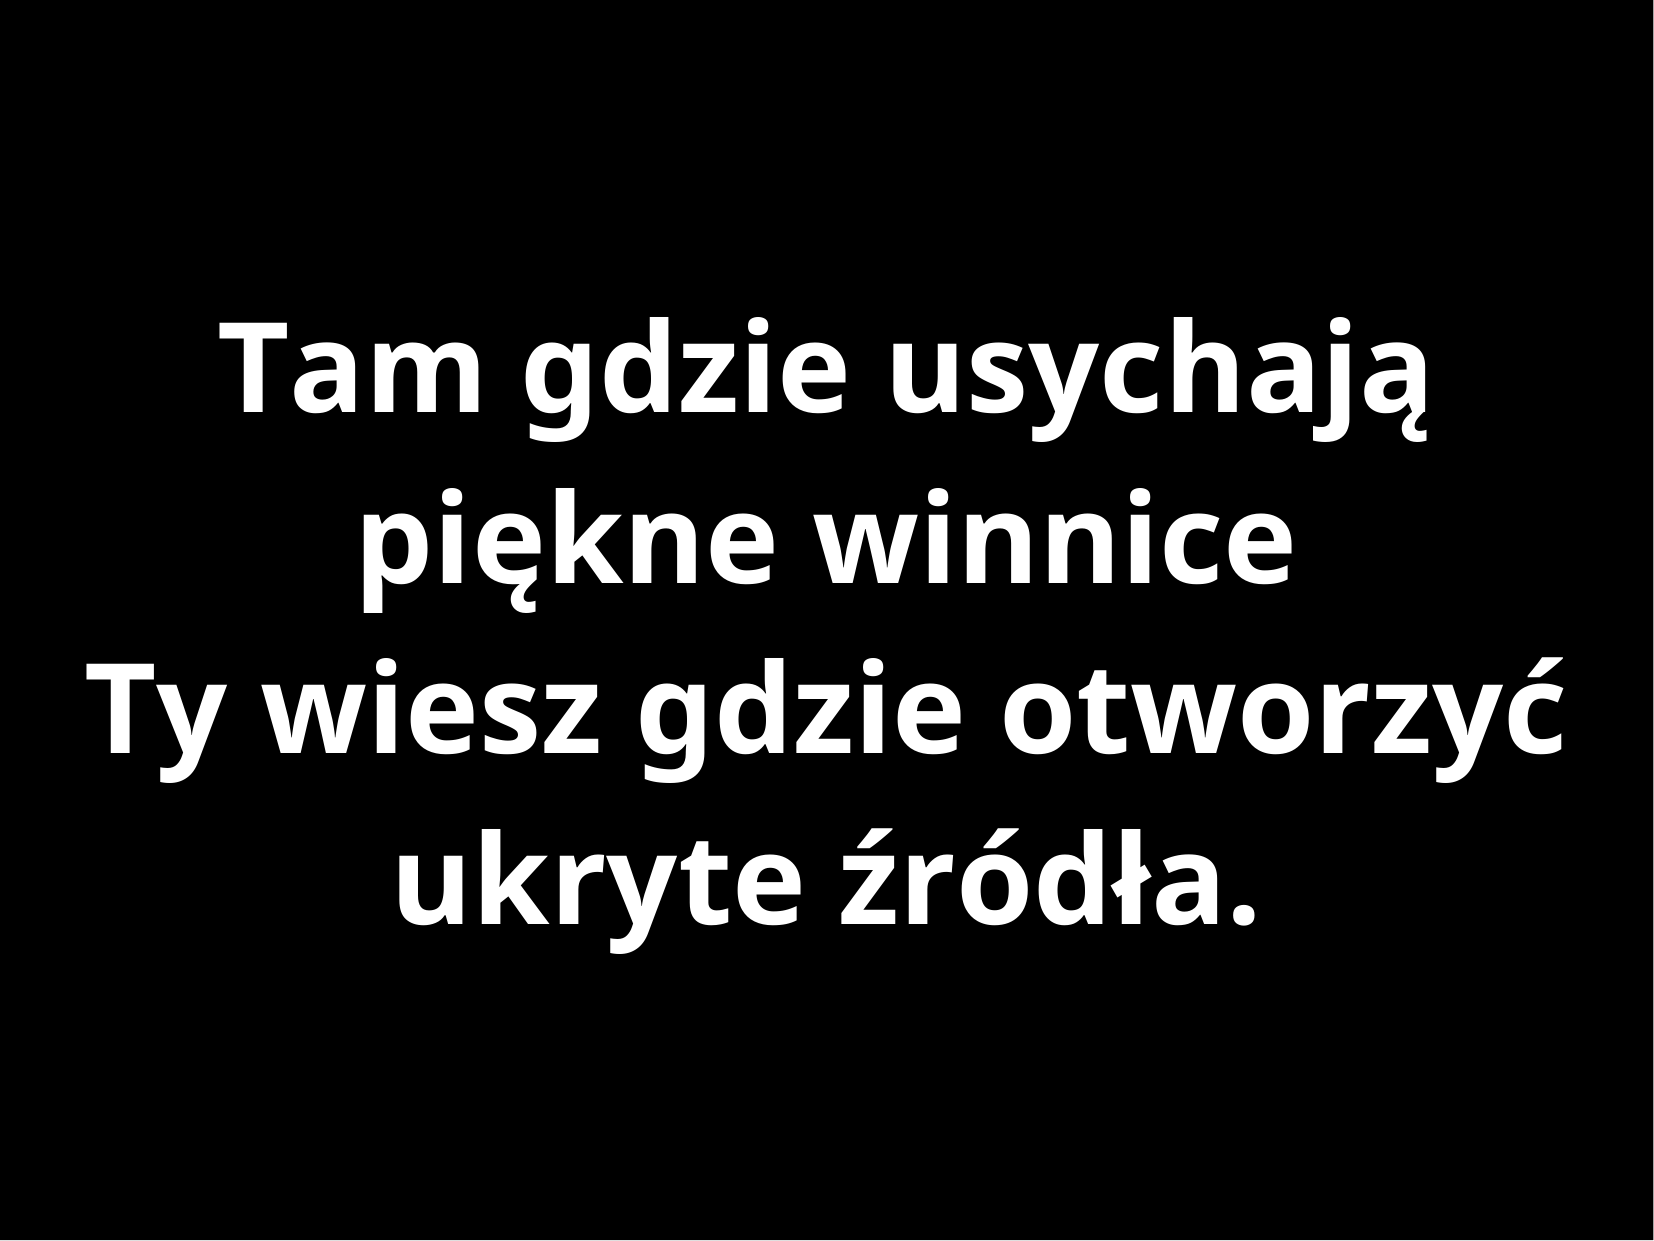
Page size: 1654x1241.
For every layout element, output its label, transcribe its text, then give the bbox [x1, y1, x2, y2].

title Tam gdzie usychają piękne winnice Ty wiesz gdzie otworzyć ukryte źródła. [0, 0, 1654, 1241]
